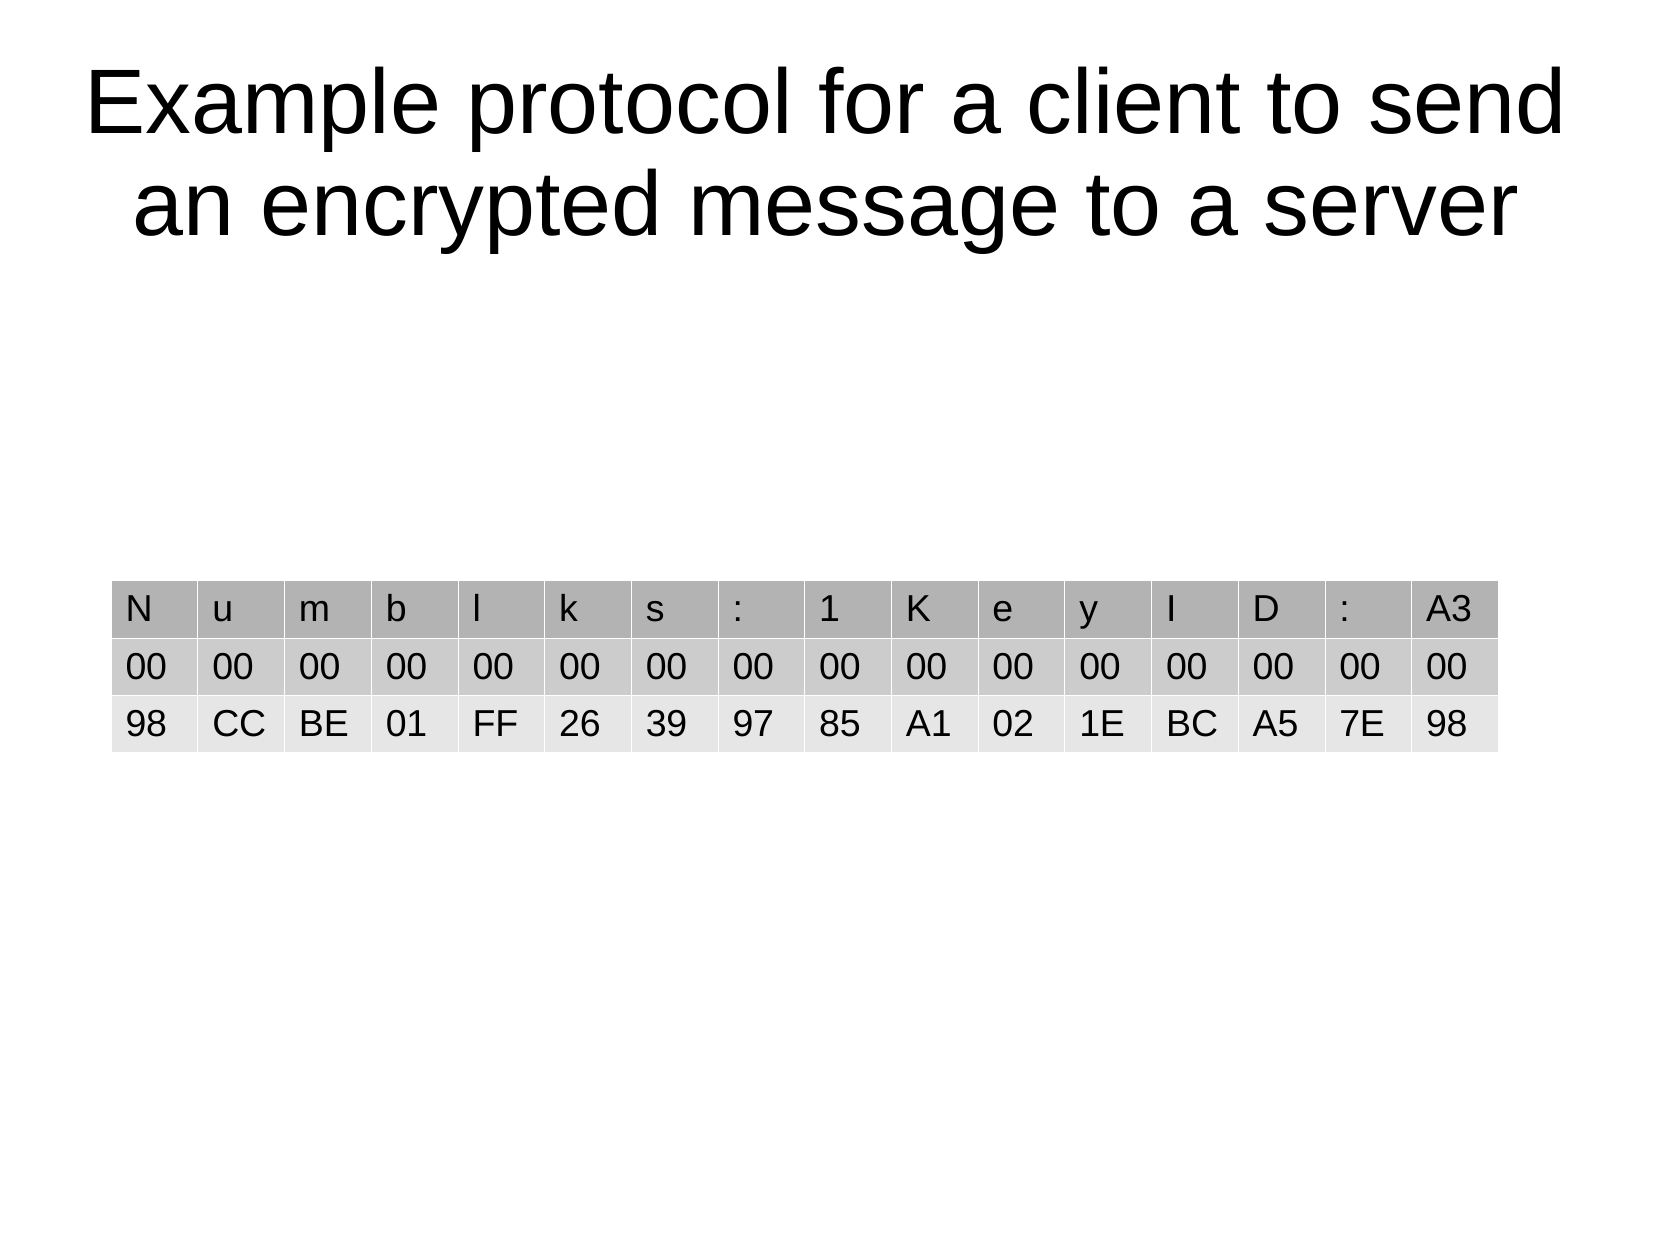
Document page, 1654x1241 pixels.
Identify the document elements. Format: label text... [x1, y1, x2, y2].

table_cell 00 [459, 639, 544, 695]
table_header : [1326, 581, 1411, 638]
table_cell 00 [892, 639, 978, 695]
table_cell 39 [632, 696, 718, 752]
table_cell CC [198, 696, 284, 752]
table_cell 98 [112, 696, 197, 752]
table_cell 00 [979, 639, 1064, 695]
table_header D [1239, 581, 1325, 638]
table_header m [285, 581, 371, 638]
table_cell 00 [545, 639, 631, 695]
table_cell 00 [1239, 639, 1325, 695]
table_cell 1E [1065, 696, 1151, 752]
table_cell FF [459, 696, 544, 752]
table_cell 26 [545, 696, 631, 752]
table_header N [112, 581, 197, 638]
title Example protocol for a client to send an encrypted message to a server [82, 49, 1571, 257]
table_cell 00 [632, 639, 718, 695]
table_header A3 [1412, 581, 1498, 638]
table_cell 02 [979, 696, 1064, 752]
table_cell 00 [719, 639, 804, 695]
table_cell A1 [892, 696, 978, 752]
table_header K [892, 581, 978, 638]
table_cell 01 [372, 696, 458, 752]
table_header y [1065, 581, 1151, 638]
table_header l [459, 581, 544, 638]
table_cell 00 [285, 639, 371, 695]
table_header s [632, 581, 718, 638]
table_cell 98 [1412, 696, 1498, 752]
table_cell 00 [1412, 639, 1498, 695]
table_header : [719, 581, 804, 638]
table_cell BE [285, 696, 371, 752]
table_cell 00 [1152, 639, 1238, 695]
table_cell 00 [805, 639, 891, 695]
table_cell 85 [805, 696, 891, 752]
table_cell 00 [198, 639, 284, 695]
table_header u [198, 581, 284, 638]
table_header b [372, 581, 458, 638]
table_header e [979, 581, 1064, 638]
table_cell 7E [1326, 696, 1411, 752]
table_header k [545, 581, 631, 638]
table_cell 00 [112, 639, 197, 695]
table_header I [1152, 581, 1238, 638]
table_header 1 [805, 581, 891, 638]
table_cell 00 [372, 639, 458, 695]
table_cell 00 [1065, 639, 1151, 695]
table_cell BC [1152, 696, 1238, 752]
table_cell A5 [1239, 696, 1325, 752]
table_cell 00 [1326, 639, 1411, 695]
table_cell 97 [719, 696, 804, 752]
